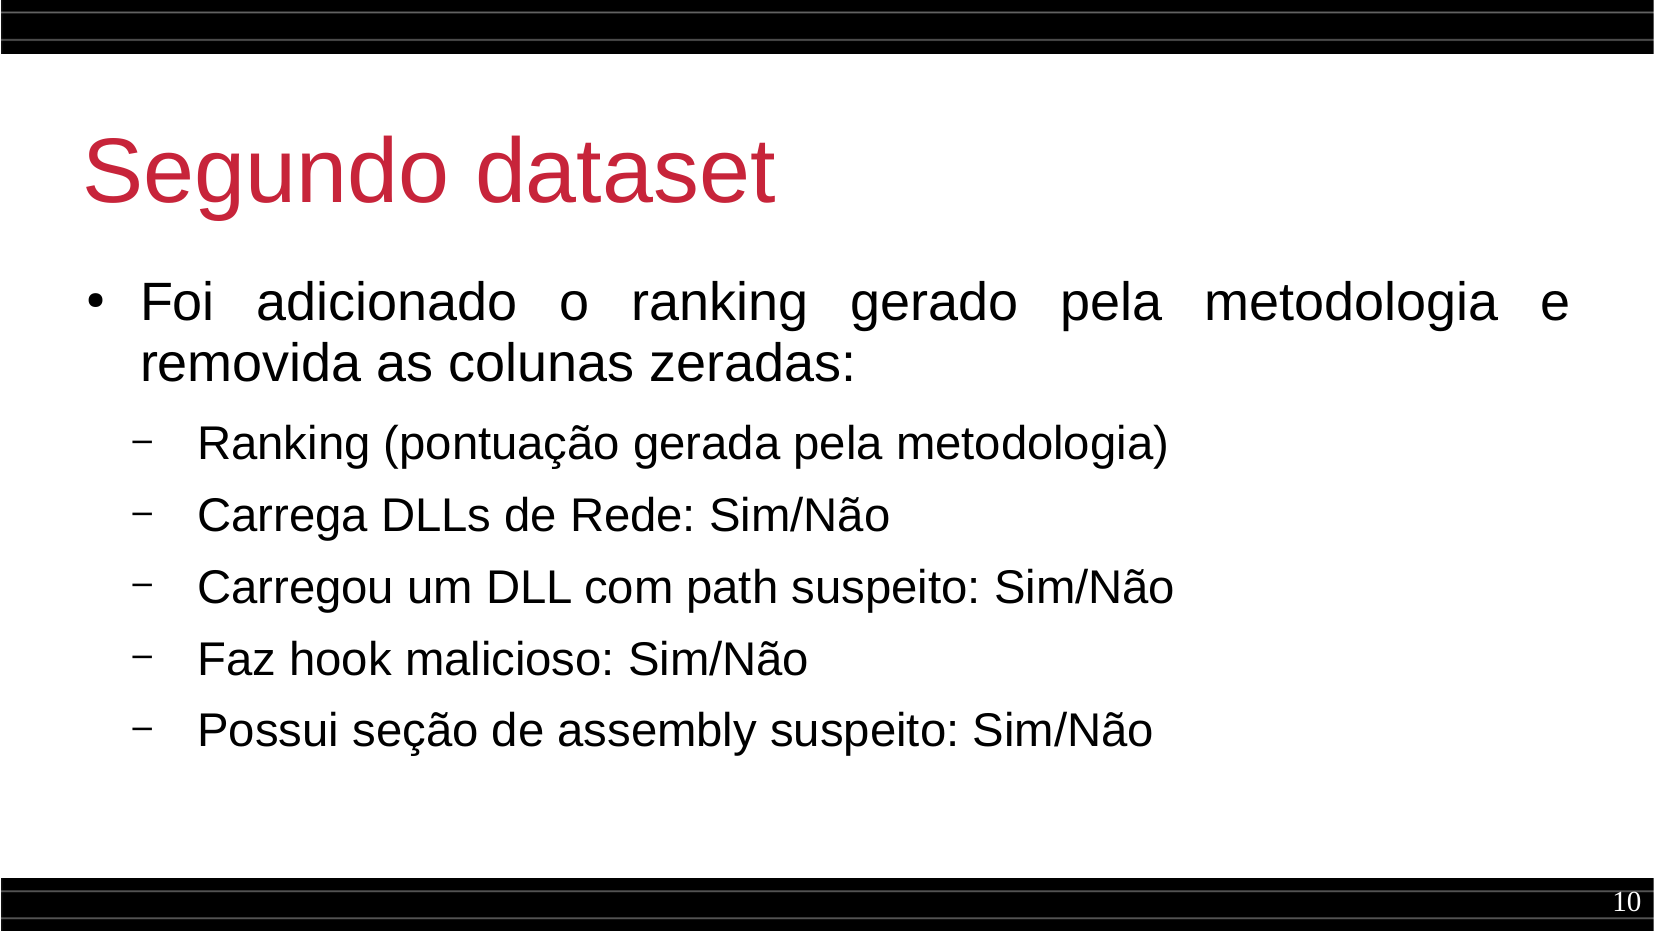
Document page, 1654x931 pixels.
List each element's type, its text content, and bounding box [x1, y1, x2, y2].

picture [1, 878, 1654, 931]
picture [1, 0, 1654, 54]
list Foi adicionado o ranking gerado pela metodologia e removida as colunas zeradas: Ranking (pontuação gerada pela metodologia) Carrega DLLs de Rede: Sim/Não Carregou um DLL com path suspeito: Sim/Não Faz hook malicioso: Sim/Não Possui seção de assembly suspeito: Sim/Não [82, 271, 1571, 758]
title Segundo dataset [82, 92, 1571, 249]
